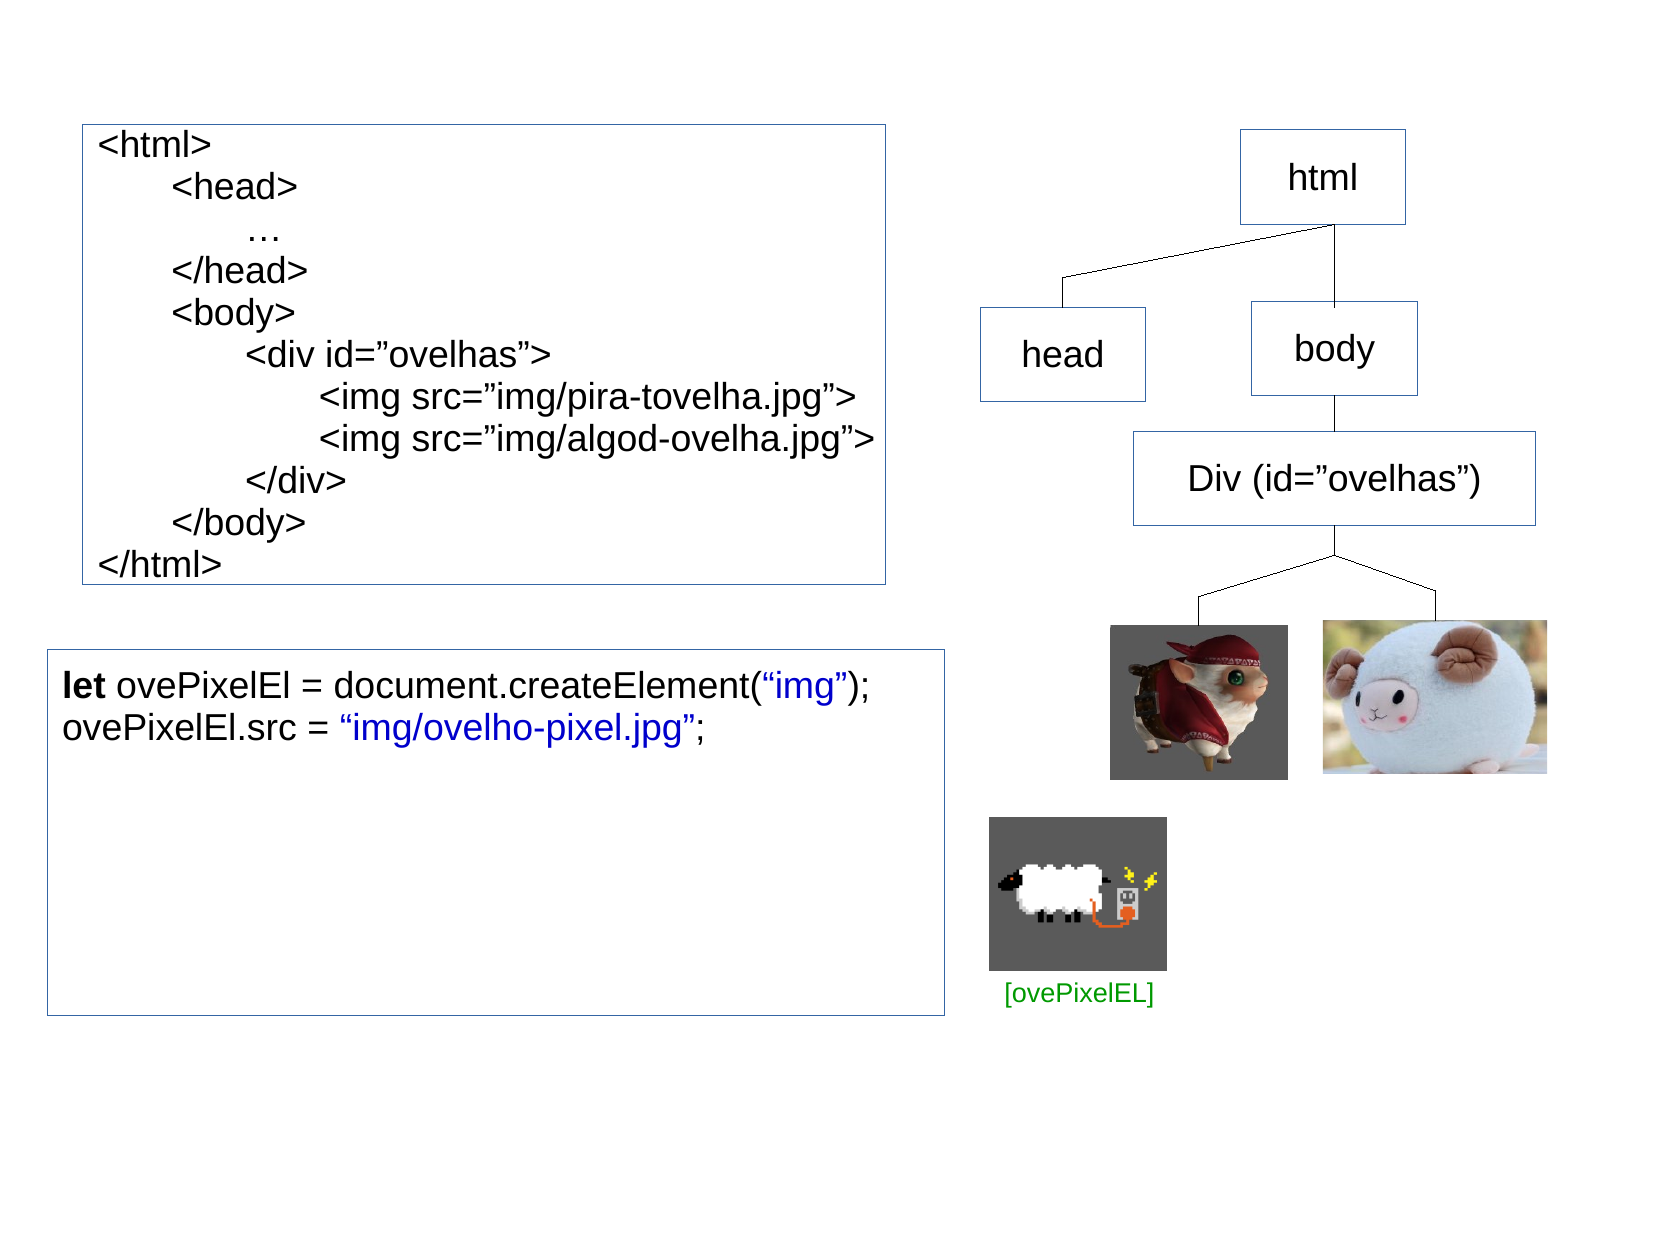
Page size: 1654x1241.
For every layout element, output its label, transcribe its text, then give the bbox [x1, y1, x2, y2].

text_box head [980, 307, 1146, 402]
picture [1322, 620, 1548, 774]
text_box let ovePixelEl = document.createElement(“img”); ovePixelEl.src = “img/ovelho-pixel.jpg”; [47, 649, 945, 1016]
picture [1110, 625, 1288, 780]
text_box Div (id=”ovelhas”) [1133, 431, 1536, 526]
text_box <html> <head> … </head> <body> <div id=”ovelhas”> <img src=”img/pira-tovelha.jpg”> <img src=”img/algod-ovelha.jpg”> </div> </body> </html> [82, 124, 886, 585]
text_box html [1240, 129, 1406, 225]
picture [989, 817, 1167, 970]
text_box body [1251, 301, 1418, 396]
text_box [ovePixelEL] [989, 970, 1170, 1016]
